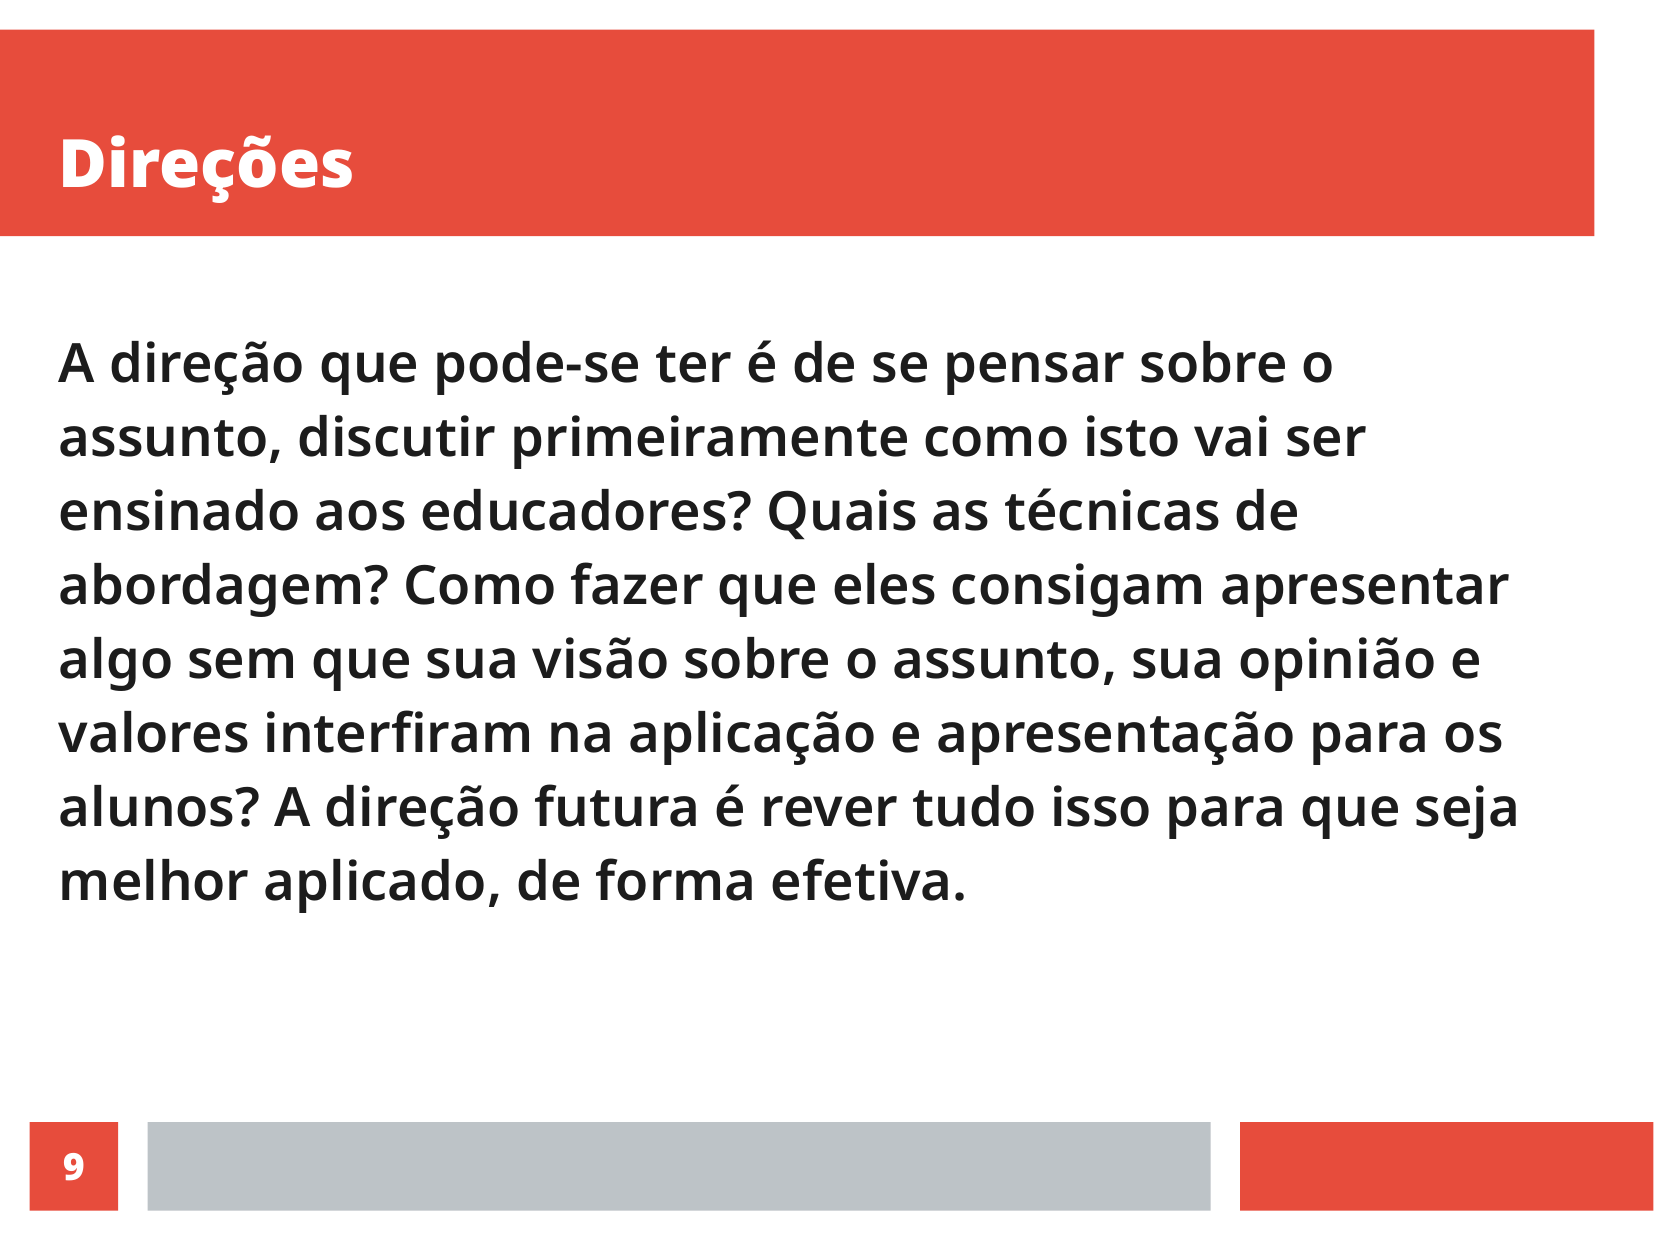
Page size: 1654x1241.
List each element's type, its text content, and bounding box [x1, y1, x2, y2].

title Direções [59, 59, 1595, 207]
list A direção que pode-se ter é de se pensar sobre o assunto, discutir primeiramente como isto vai ser ensinado aos educadores? Quais as técnicas de abordagem? Como fazer que eles consigam apresentar algo sem que sua visão sobre o assunto, sua opinião e valores interfiram na aplicação e apresentação para os alunos? A direção futura é rever tudo isso para que seja melhor aplicado, de forma efetiva. [59, 324, 1565, 1093]
